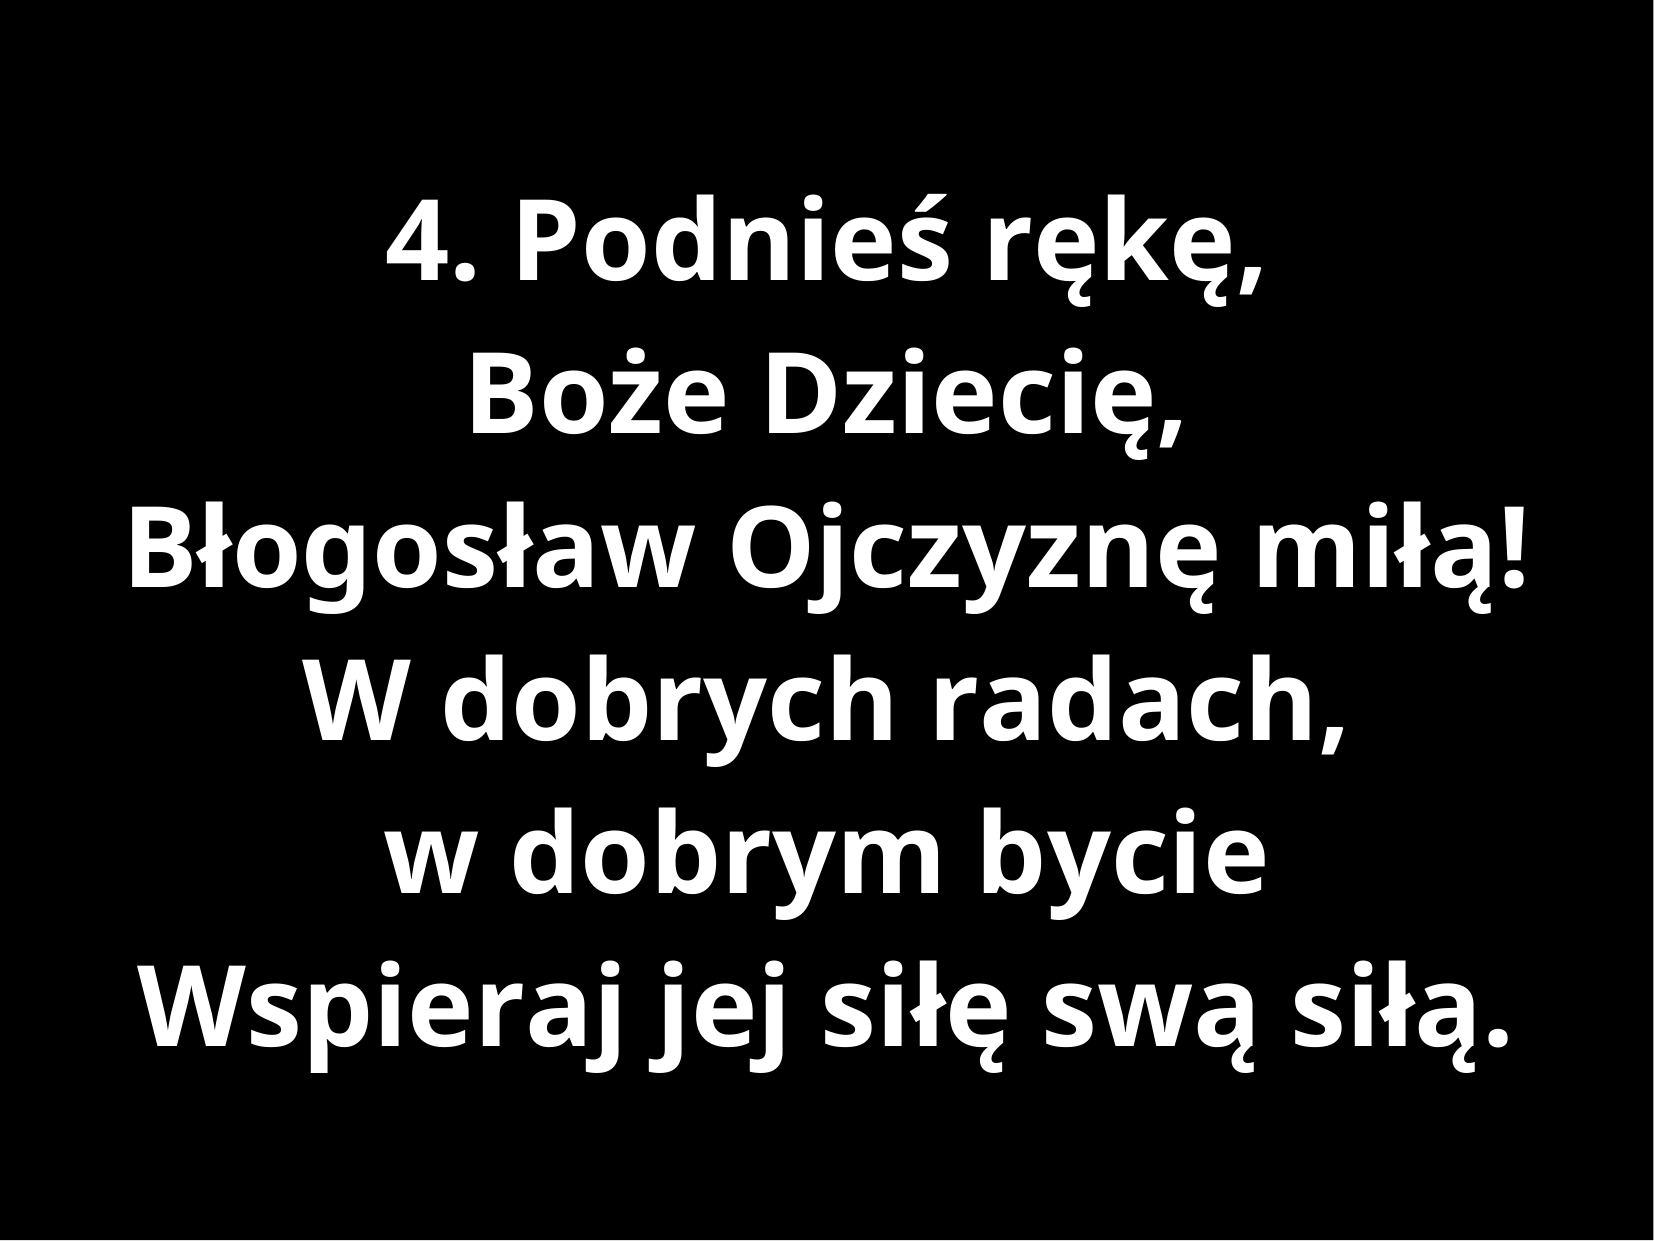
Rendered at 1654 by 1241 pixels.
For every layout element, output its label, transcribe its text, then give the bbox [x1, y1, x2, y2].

title 4. Podnieś rękę, Boże Dziecię, Błogosław Ojczyznę miłą! W dobrych radach, w dobrym bycie Wspieraj jej siłę swą siłą. [0, 0, 1654, 1241]
